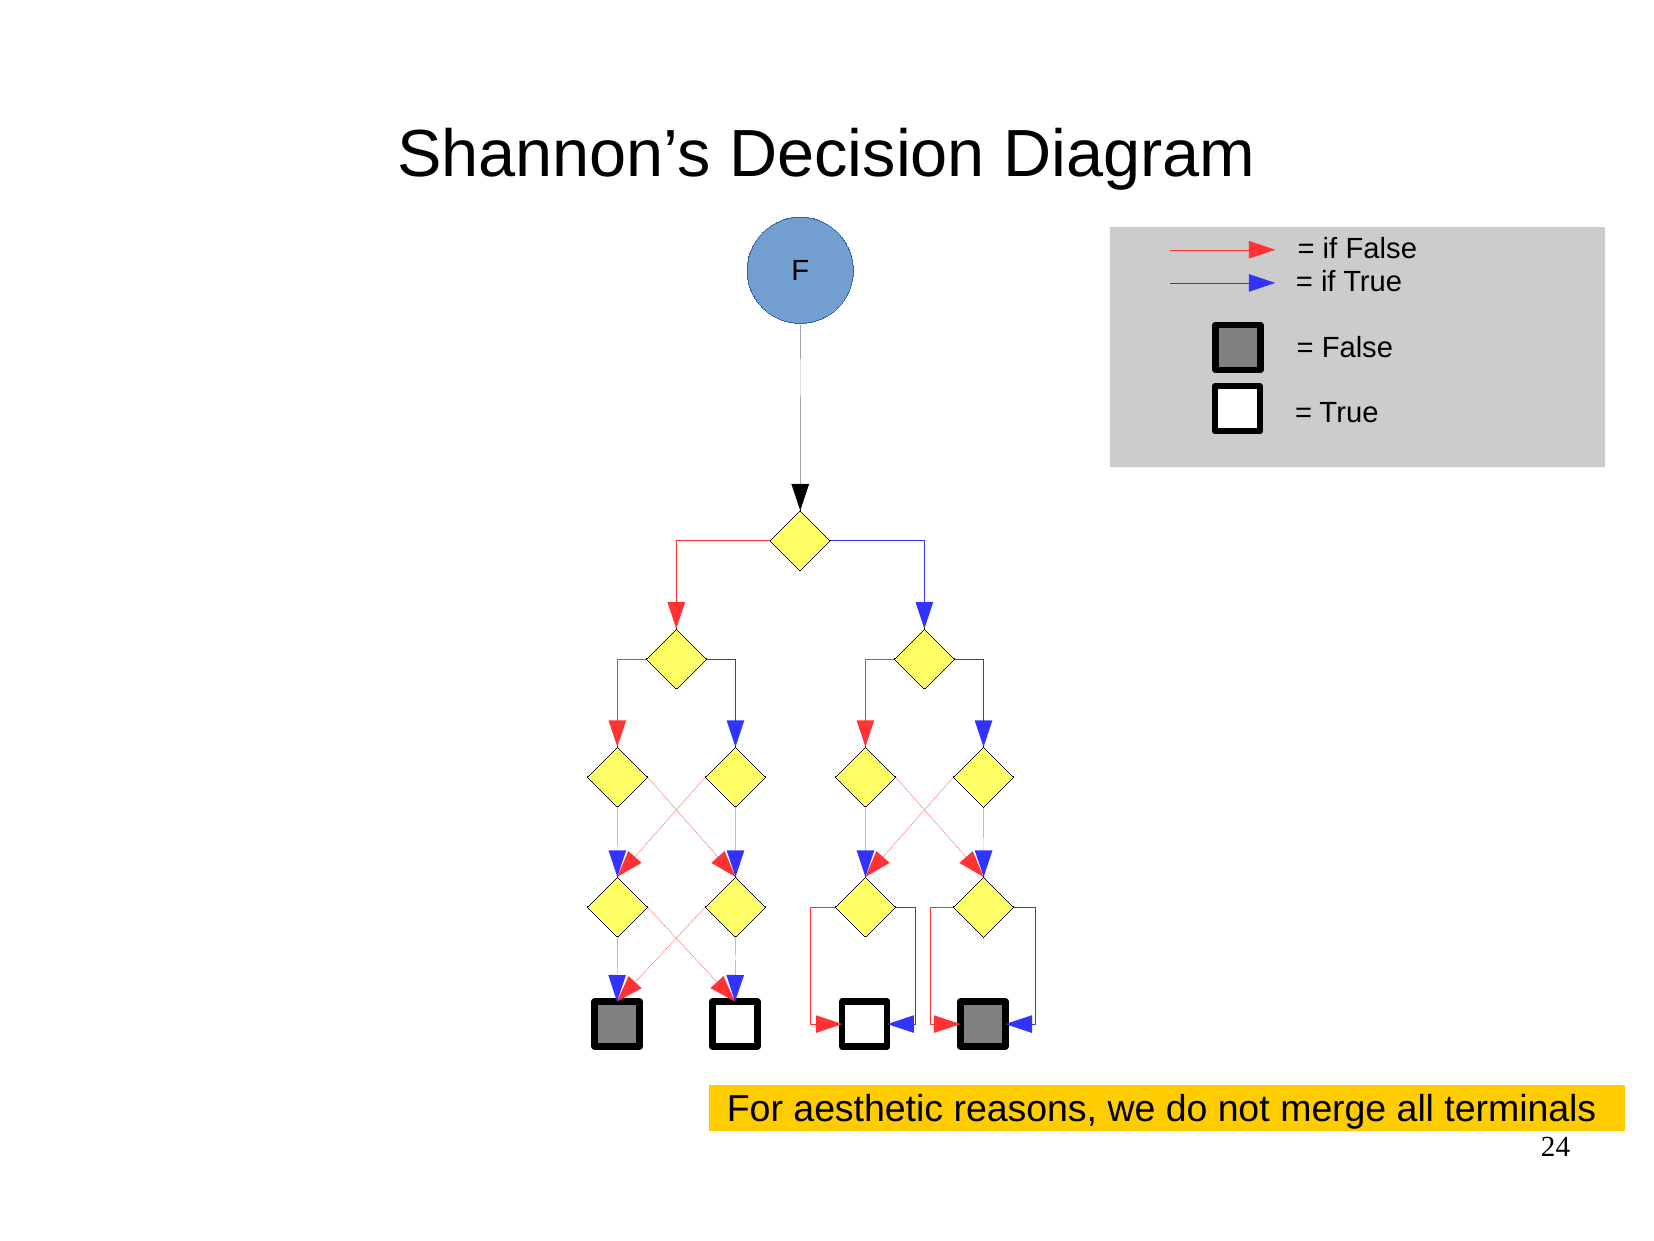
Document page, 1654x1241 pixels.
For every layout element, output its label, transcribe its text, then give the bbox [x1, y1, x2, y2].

text_box [587, 746, 648, 807]
text_box [705, 746, 766, 807]
text_box [646, 628, 707, 689]
title Shannon’s Decision Diagram [82, 49, 1571, 257]
text_box [960, 1001, 1006, 1047]
text_box [842, 1001, 888, 1047]
text_box [712, 1001, 758, 1047]
text_box [953, 746, 1014, 808]
text_box [587, 876, 648, 937]
text_box [835, 876, 896, 937]
text_box [770, 510, 831, 571]
text_box [1215, 324, 1261, 370]
text_box F [747, 257, 854, 324]
text_box [894, 628, 955, 689]
text_box [953, 876, 1014, 938]
text_box For aesthetic reasons, we do not merge all terminals [709, 1085, 1625, 1131]
text_box [594, 1001, 640, 1047]
text_box [835, 746, 896, 807]
text_box = if False = if True = False = True [1109, 227, 1605, 468]
text_box [1215, 386, 1261, 432]
text_box [705, 876, 766, 937]
